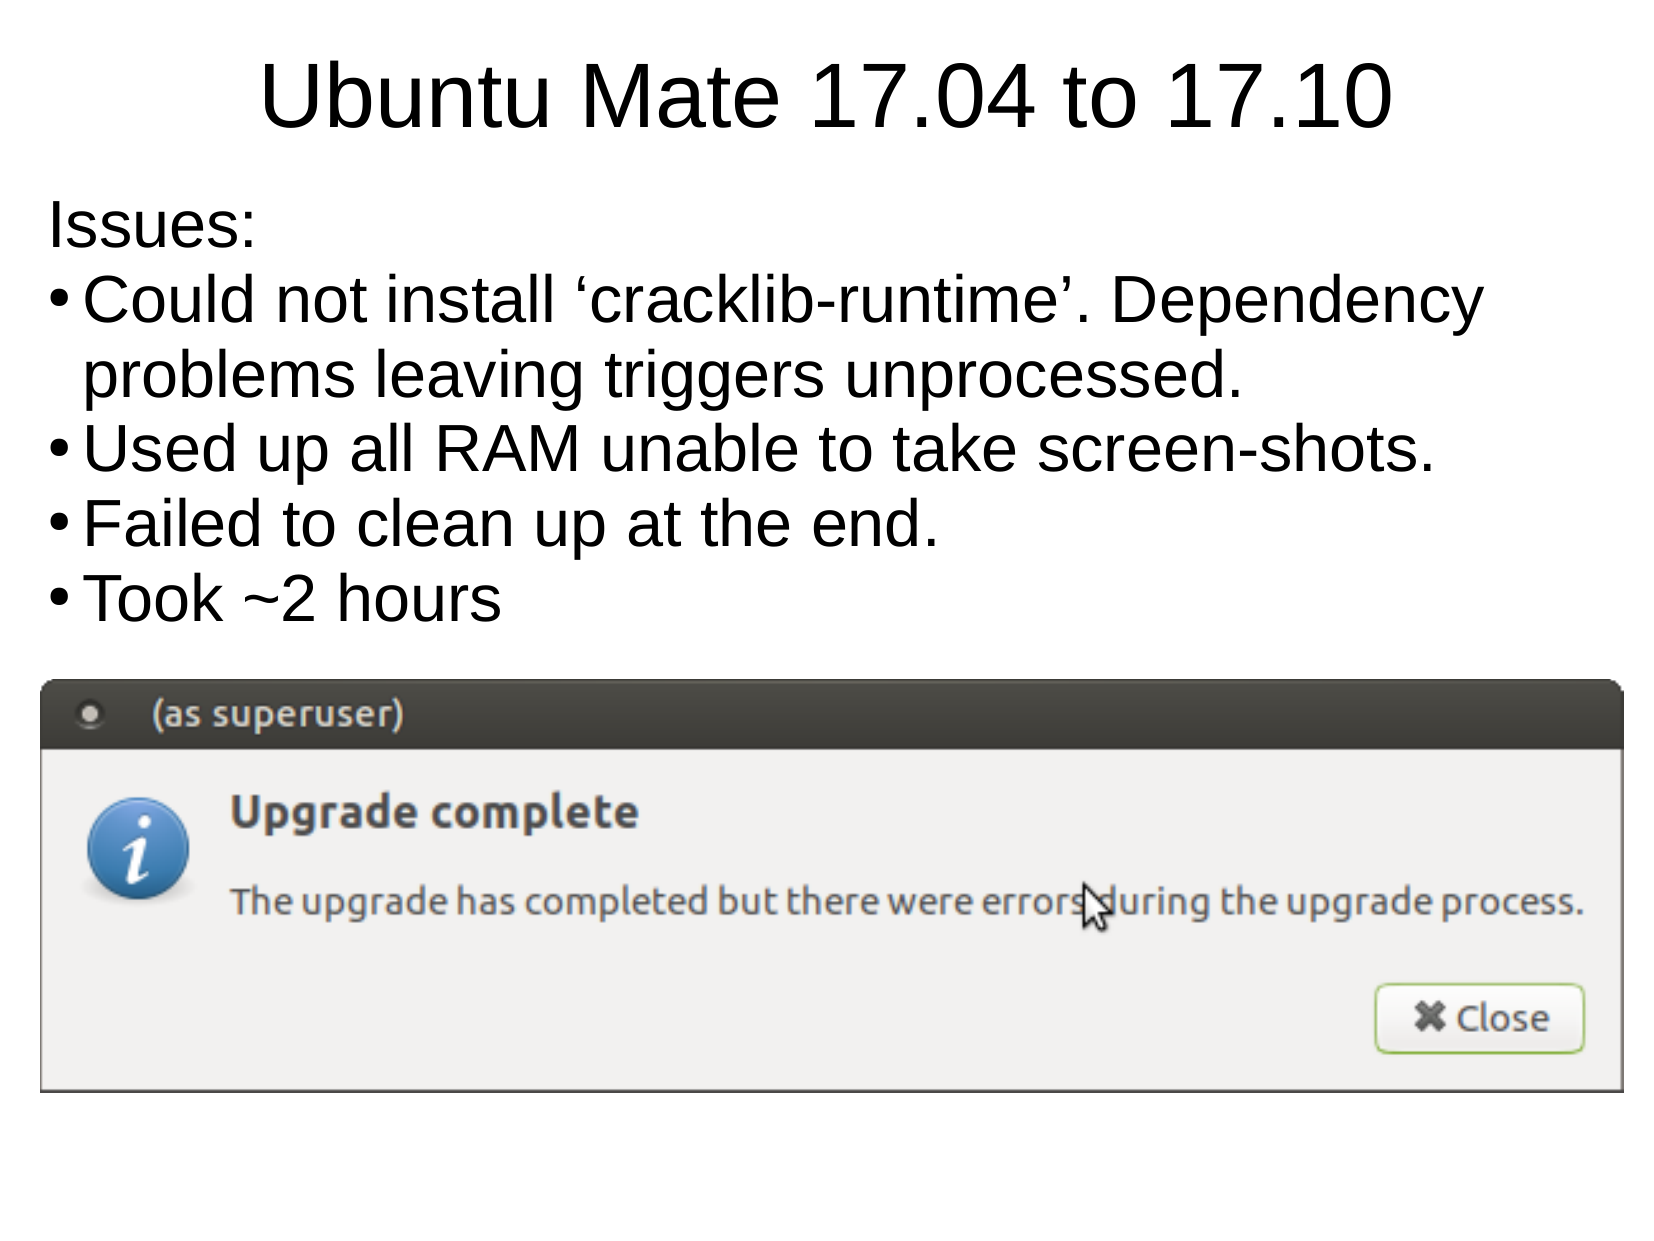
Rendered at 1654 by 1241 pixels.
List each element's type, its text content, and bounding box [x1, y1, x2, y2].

picture [40, 679, 1624, 1093]
title Ubuntu Mate 17.04 to 17.10 [82, 44, 1571, 147]
subtitle Issues: Could not install ‘cracklib-runtime’. Dependency problems leaving triggers unprocessed. Used up all RAM unable to take screen-shots. Failed to clean up at the end. Took ~2 hours [47, 188, 1536, 679]
